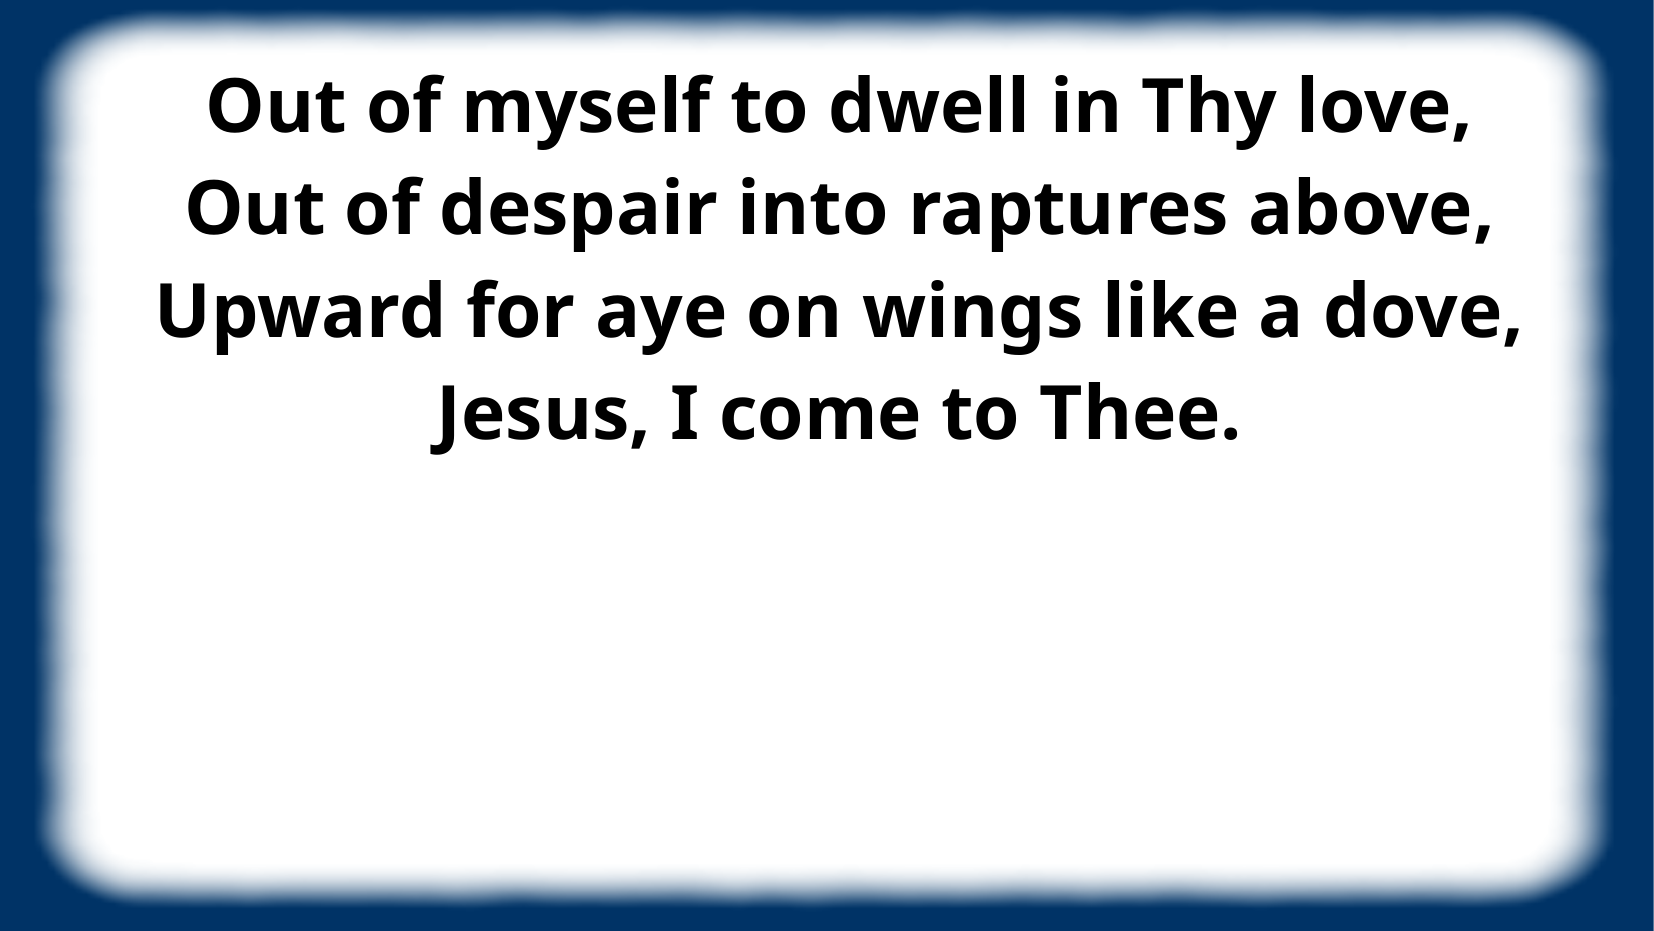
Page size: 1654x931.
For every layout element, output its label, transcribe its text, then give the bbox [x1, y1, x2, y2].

picture [0, 0, 1654, 931]
text_box Out of myself to dwell in Thy love, Out of despair into raptures above, Upward for aye on wings like a dove, Jesus, I come to Thee. [135, 45, 1546, 460]
